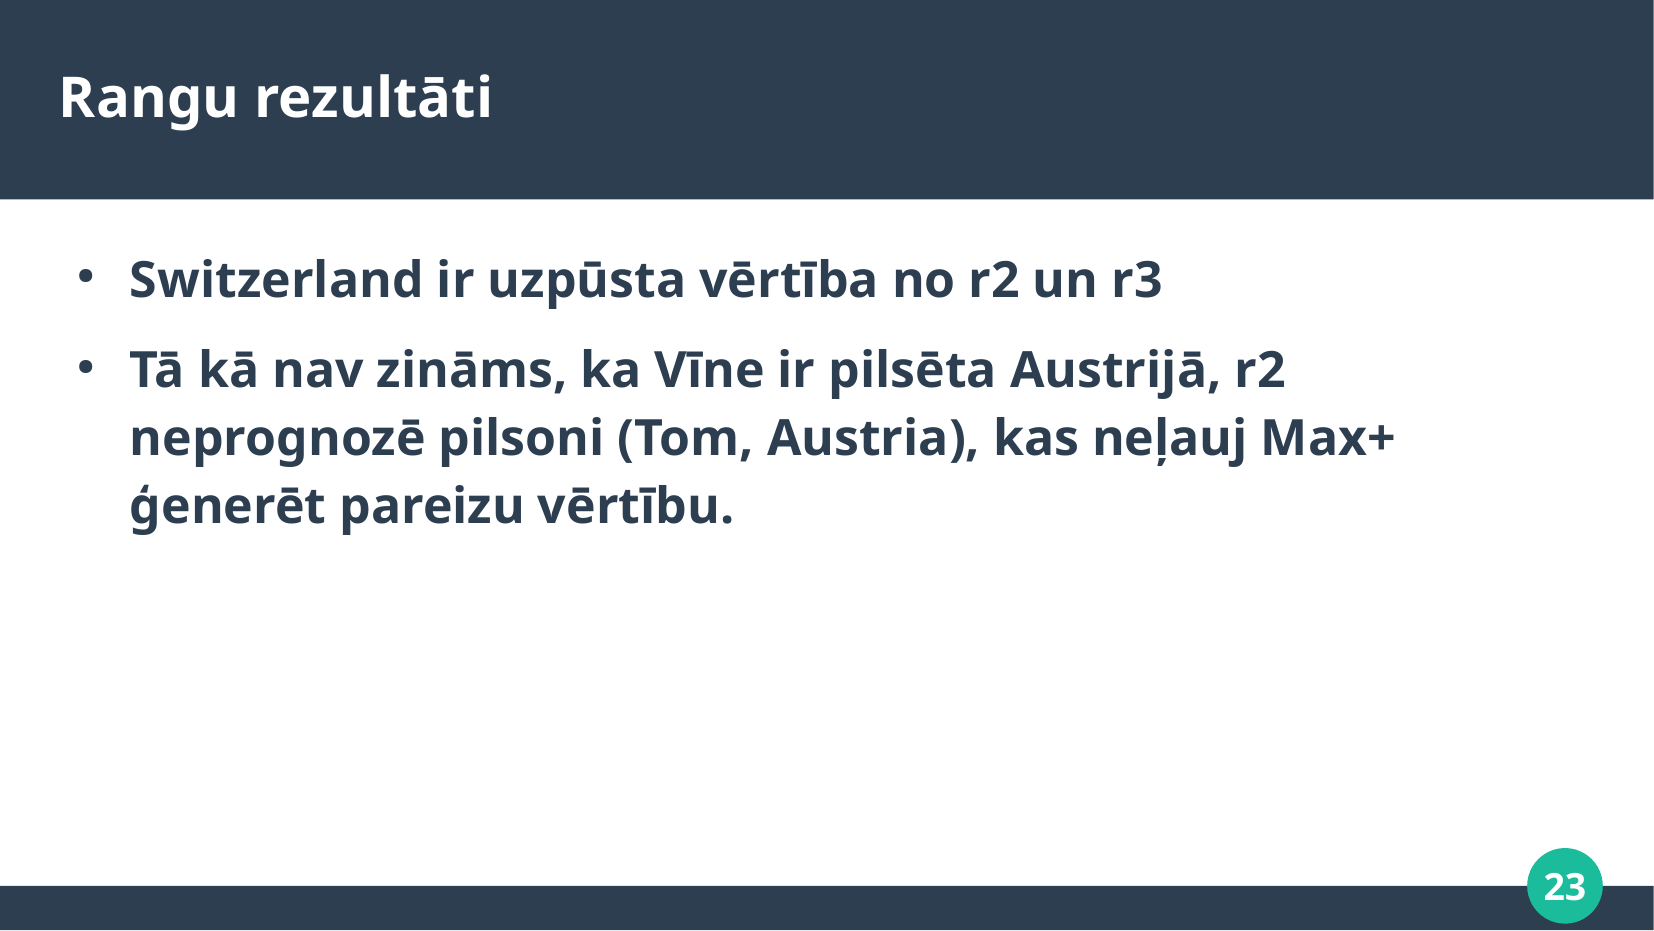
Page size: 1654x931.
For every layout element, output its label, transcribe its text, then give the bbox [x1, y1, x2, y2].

title Rangu rezultāti [59, 37, 1595, 155]
list Switzerland ir uzpūsta vērtība no r2 un r3 Tā kā nav zināms, ka Vīne ir pilsēta Austrijā, r2 neprognozē pilsoni (Tom, Austria), kas neļauj Max+ ģenerēt pareizu vērtību. [59, 243, 1595, 864]
